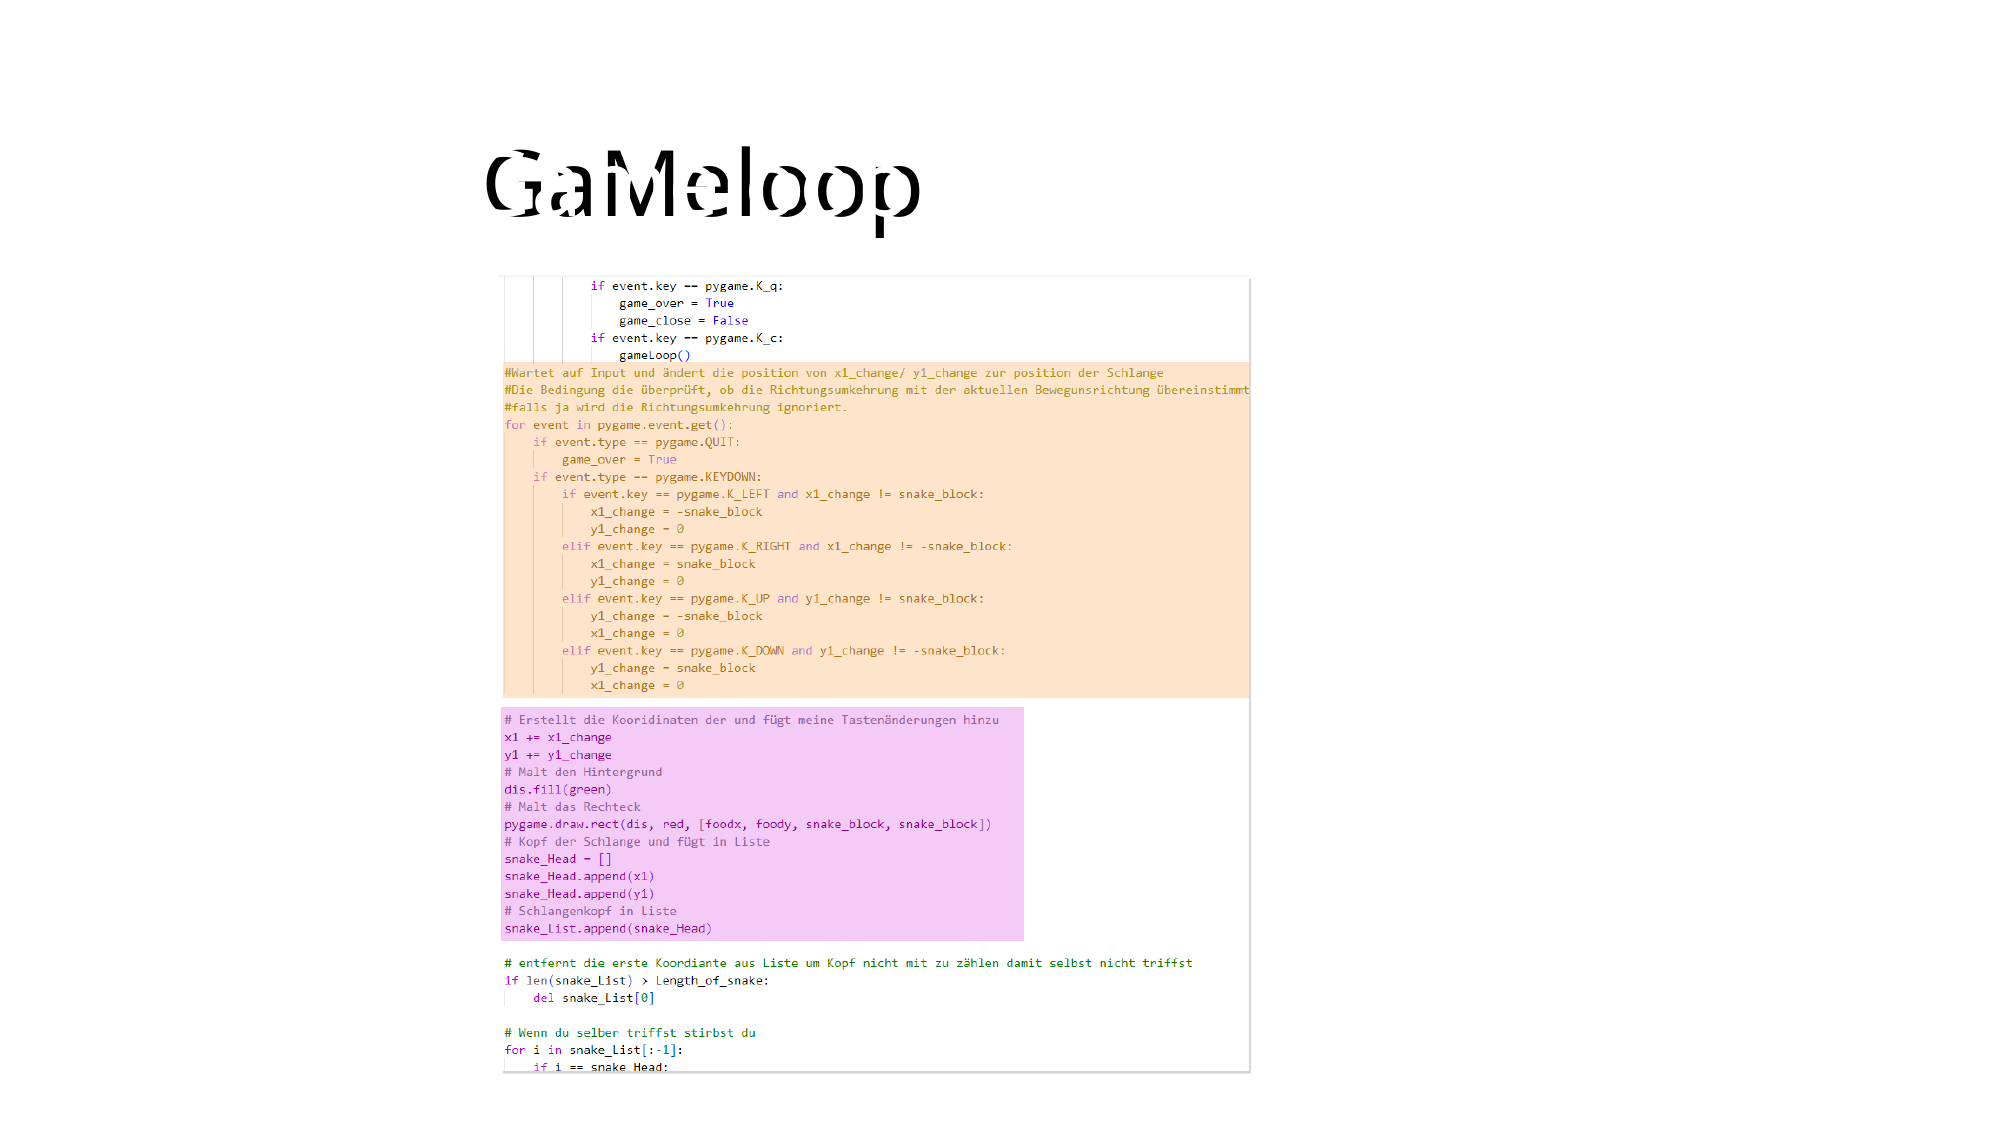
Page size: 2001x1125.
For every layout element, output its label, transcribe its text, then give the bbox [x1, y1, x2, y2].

picture [498, 296, 1249, 1084]
text_box Gameloop [450, 78, 2000, 296]
